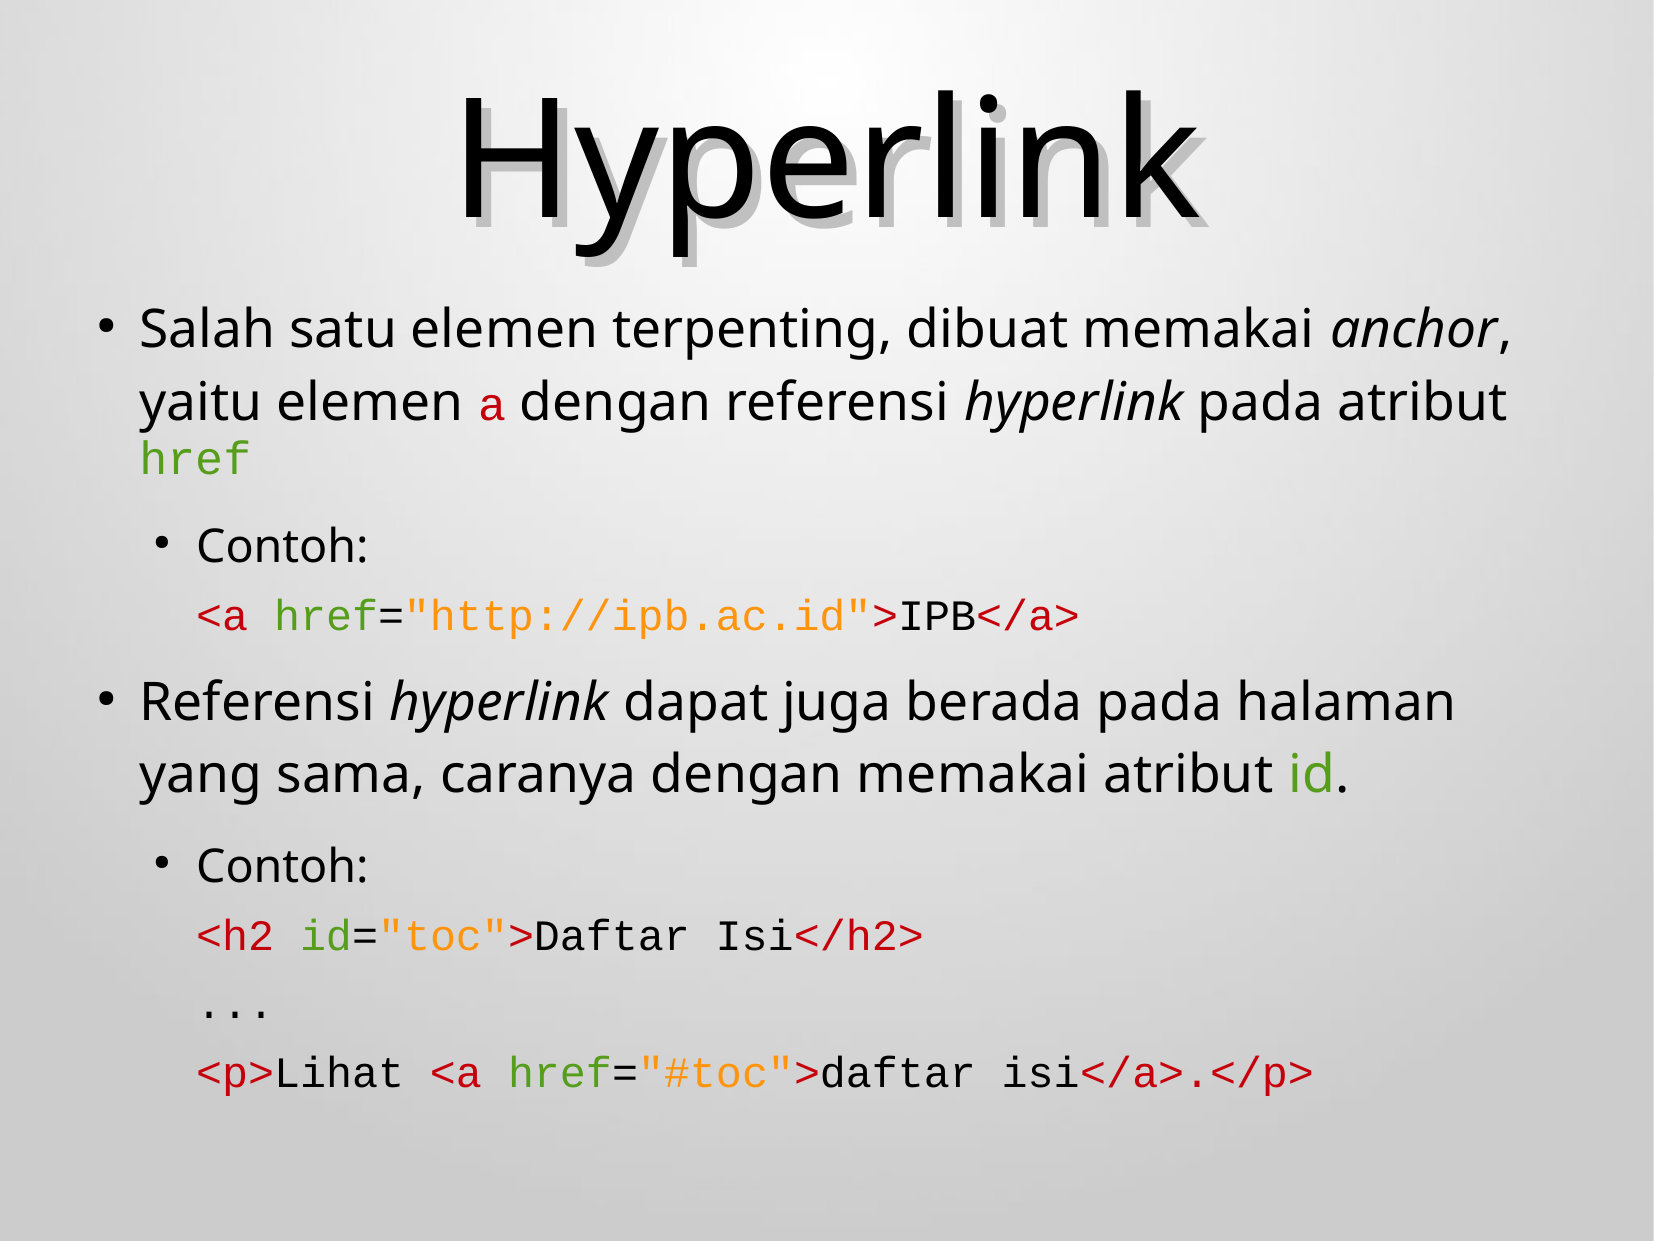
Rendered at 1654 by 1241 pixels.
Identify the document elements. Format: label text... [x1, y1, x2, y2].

picture [0, 0, 1654, 1241]
title Hyperlink [82, 52, 1571, 254]
list Salah satu elemen terpenting, dibuat memakai anchor, yaitu elemen a dengan referensi hyperlink pada atribut href Contoh: <a href="http://ipb.ac.id">IPB</a> Referensi hyperlink dapat juga berada pada halaman yang sama, caranya dengan memakai atribut id. Contoh: <h2 id="toc">Daftar Isi</h2> ... <p>Lihat <a href="#toc">daftar isi</a>.</p> [82, 290, 1571, 1109]
